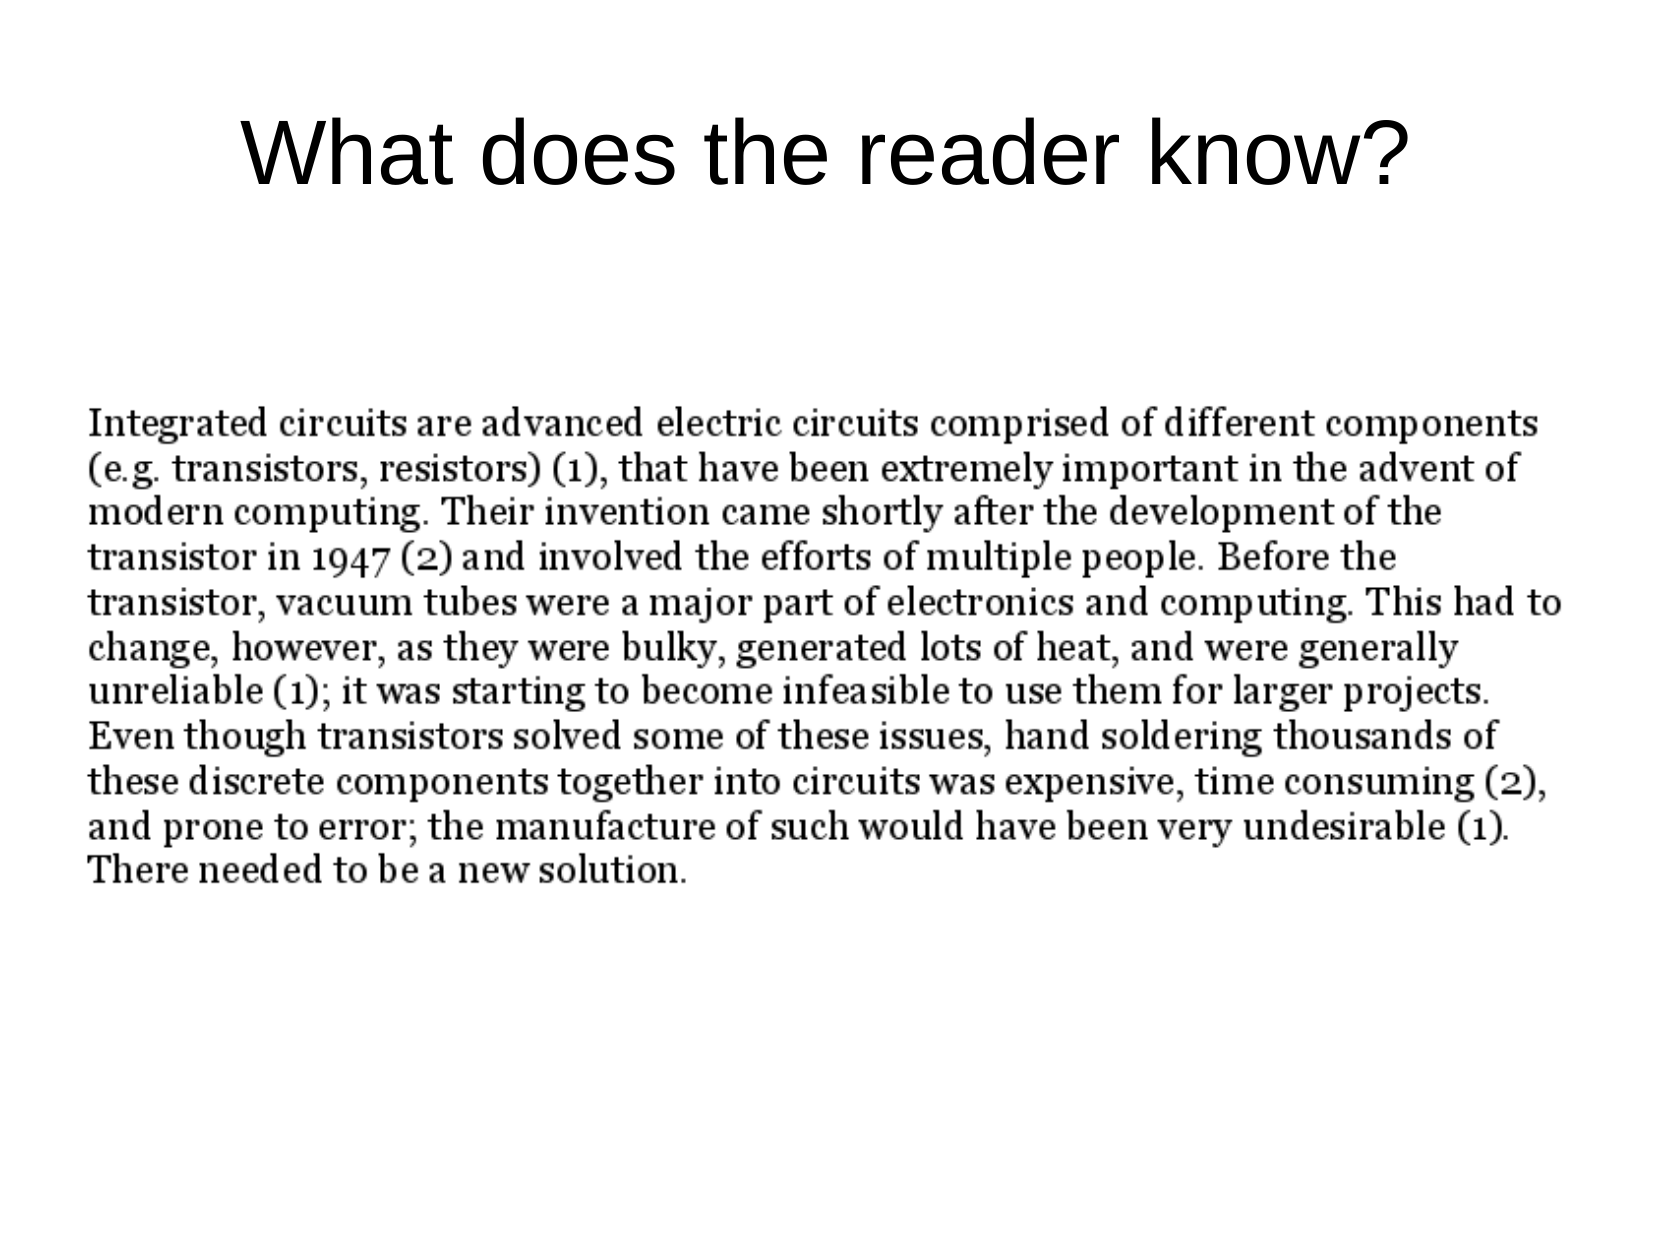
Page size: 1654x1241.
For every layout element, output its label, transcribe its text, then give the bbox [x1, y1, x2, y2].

title What does the reader know? [82, 49, 1571, 257]
picture [82, 401, 1571, 899]
